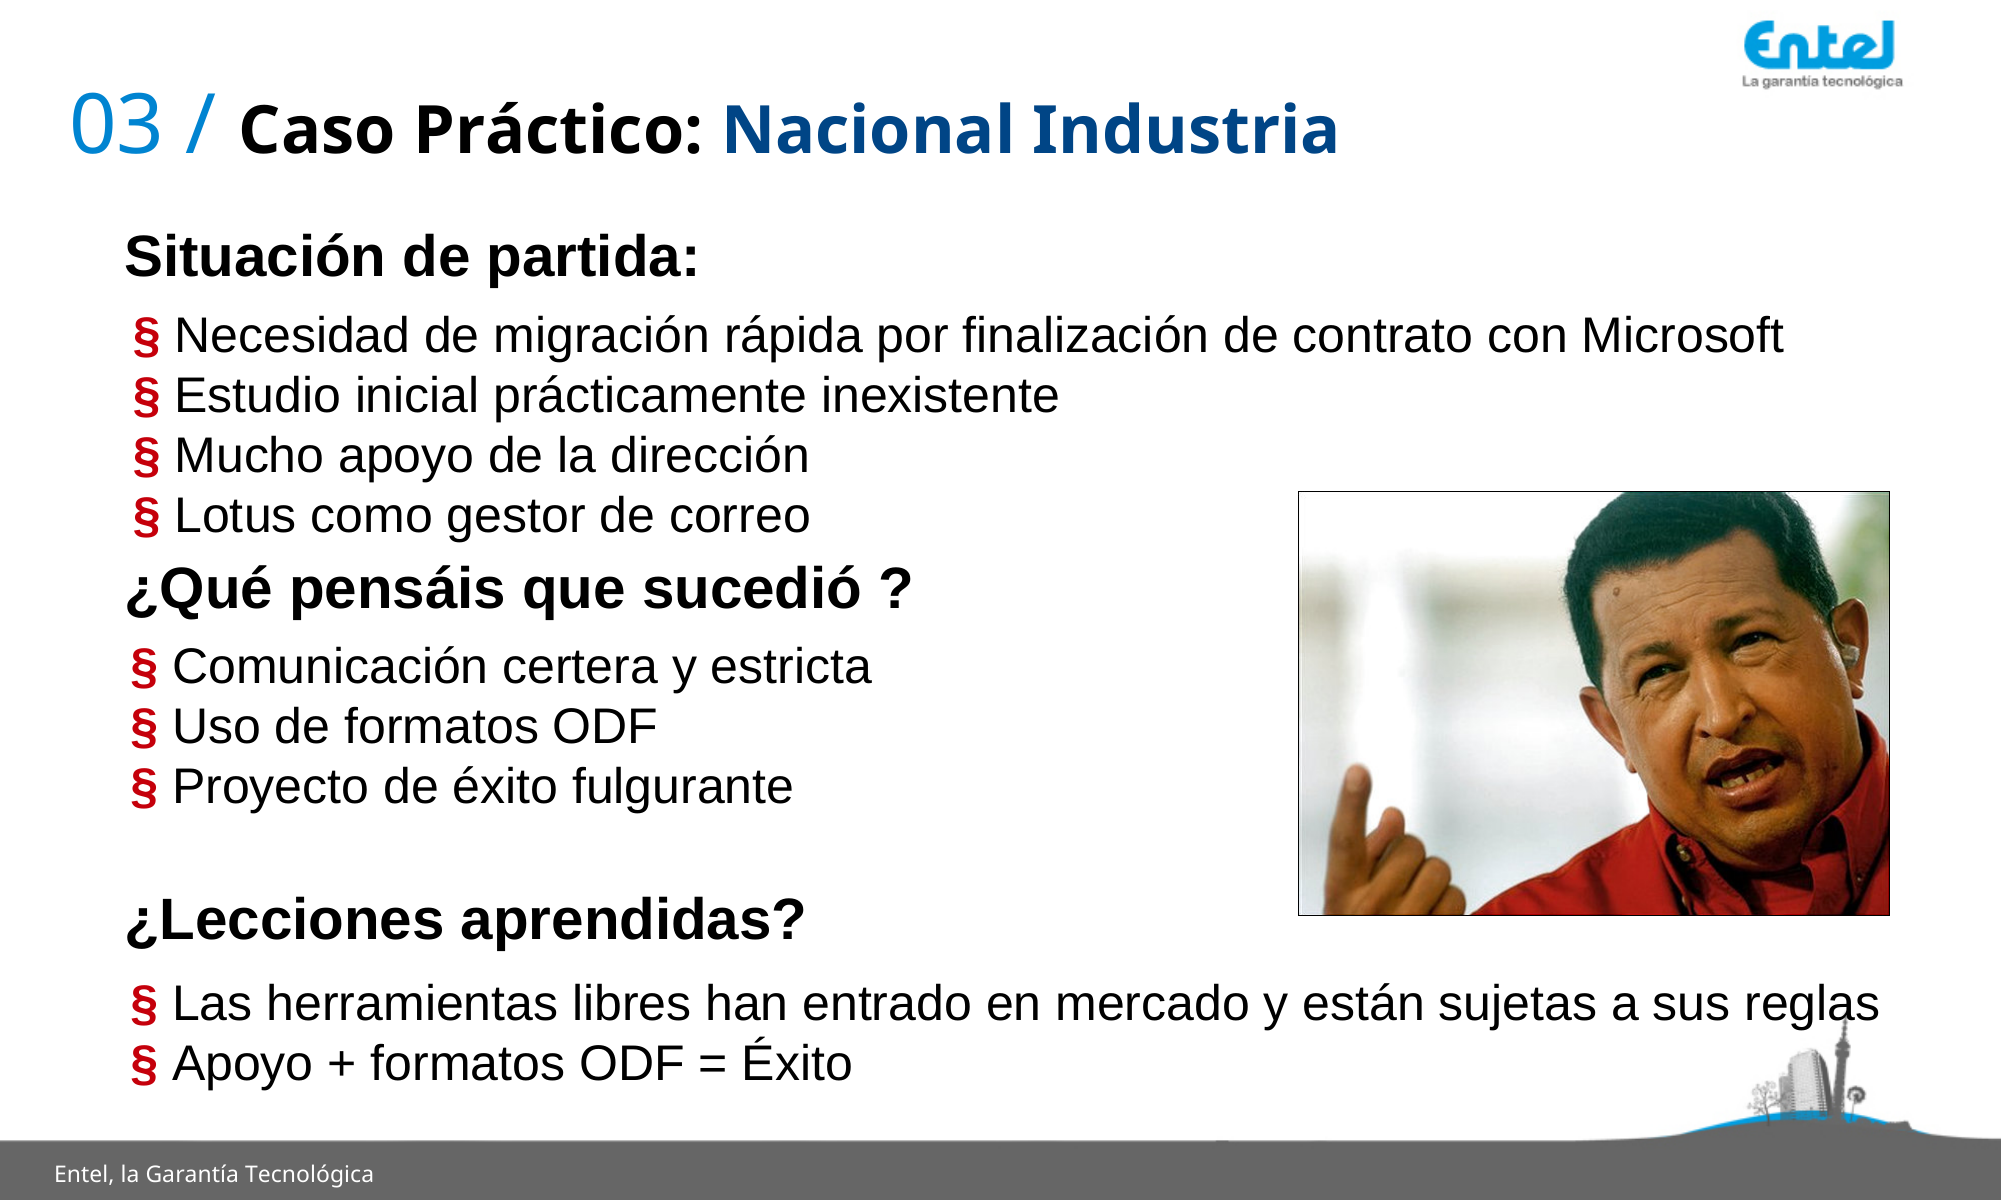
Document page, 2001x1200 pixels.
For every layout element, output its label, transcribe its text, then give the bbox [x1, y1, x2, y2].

text_box Entel, la Garantía Tecnológica [39, 1137, 966, 1198]
text_box 03 / Caso Práctico: Nacional Industria [51, 61, 1713, 202]
text_box § Las herramientas libres han entrado en mercado y están sujetas a sus reglas § Apoyo + formatos ODF = Éxito [115, 962, 1949, 1098]
text_box ¿Lecciones aprendidas? [109, 874, 946, 959]
text_box Situación de partida: [109, 210, 733, 296]
text_box § Comunicación certera y estricta § Uso de formatos ODF § Proyecto de éxito fulgurante [115, 626, 1298, 821]
text_box ¿Qué pensáis que sucedió ? [109, 543, 946, 629]
text_box § Necesidad de migración rápida por finalización de contrato con Microsoft § Estudio inicial prácticamente inexistente § Mucho apoyo de la dirección § Lotus como gestor de correo [118, 295, 1802, 551]
picture [0, 0, 2001, 1200]
